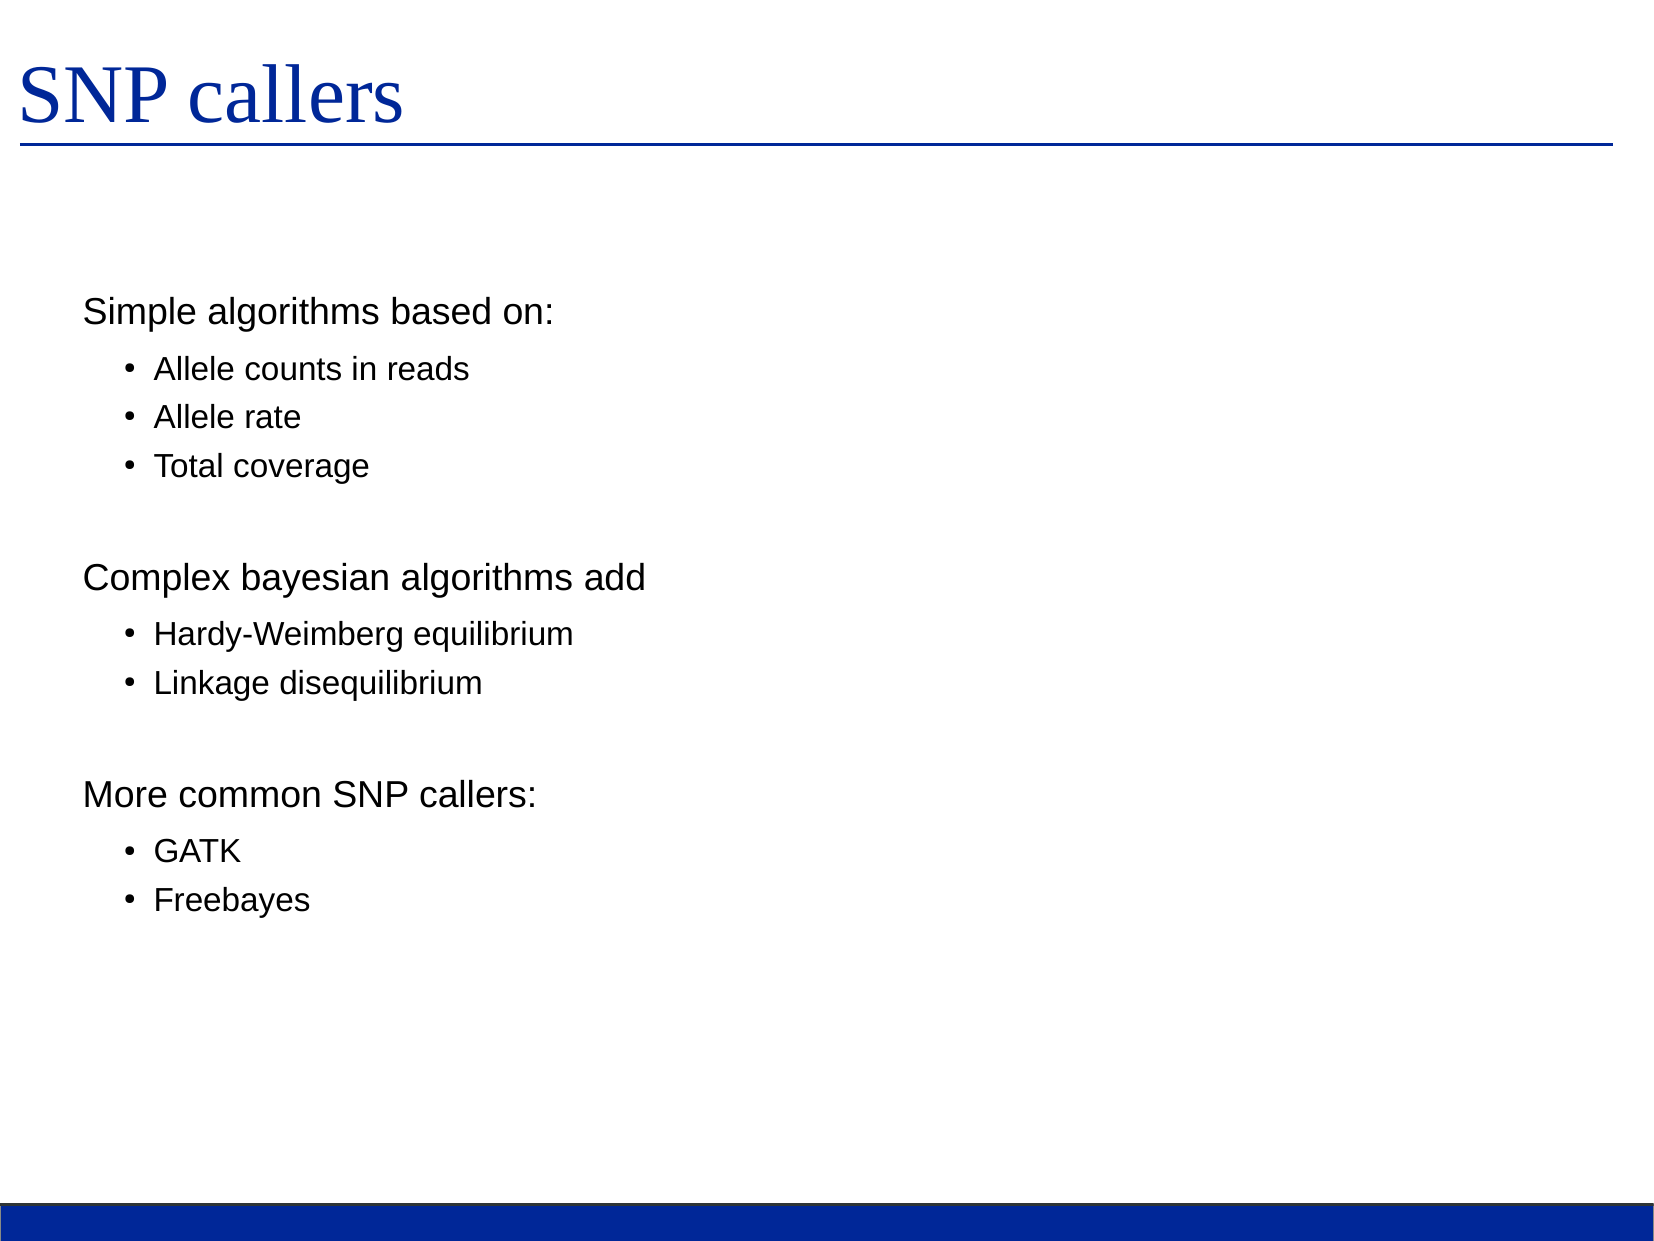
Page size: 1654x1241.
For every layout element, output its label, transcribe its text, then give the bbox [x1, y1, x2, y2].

list Simple algorithms based on: Allele counts in reads Allele rate Total coverage Complex bayesian algorithms add Hardy-Weimberg equilibrium Linkage disequilibrium More common SNP callers: GATK Freebayes [82, 290, 1571, 1109]
title SNP callers [17, 0, 1589, 198]
